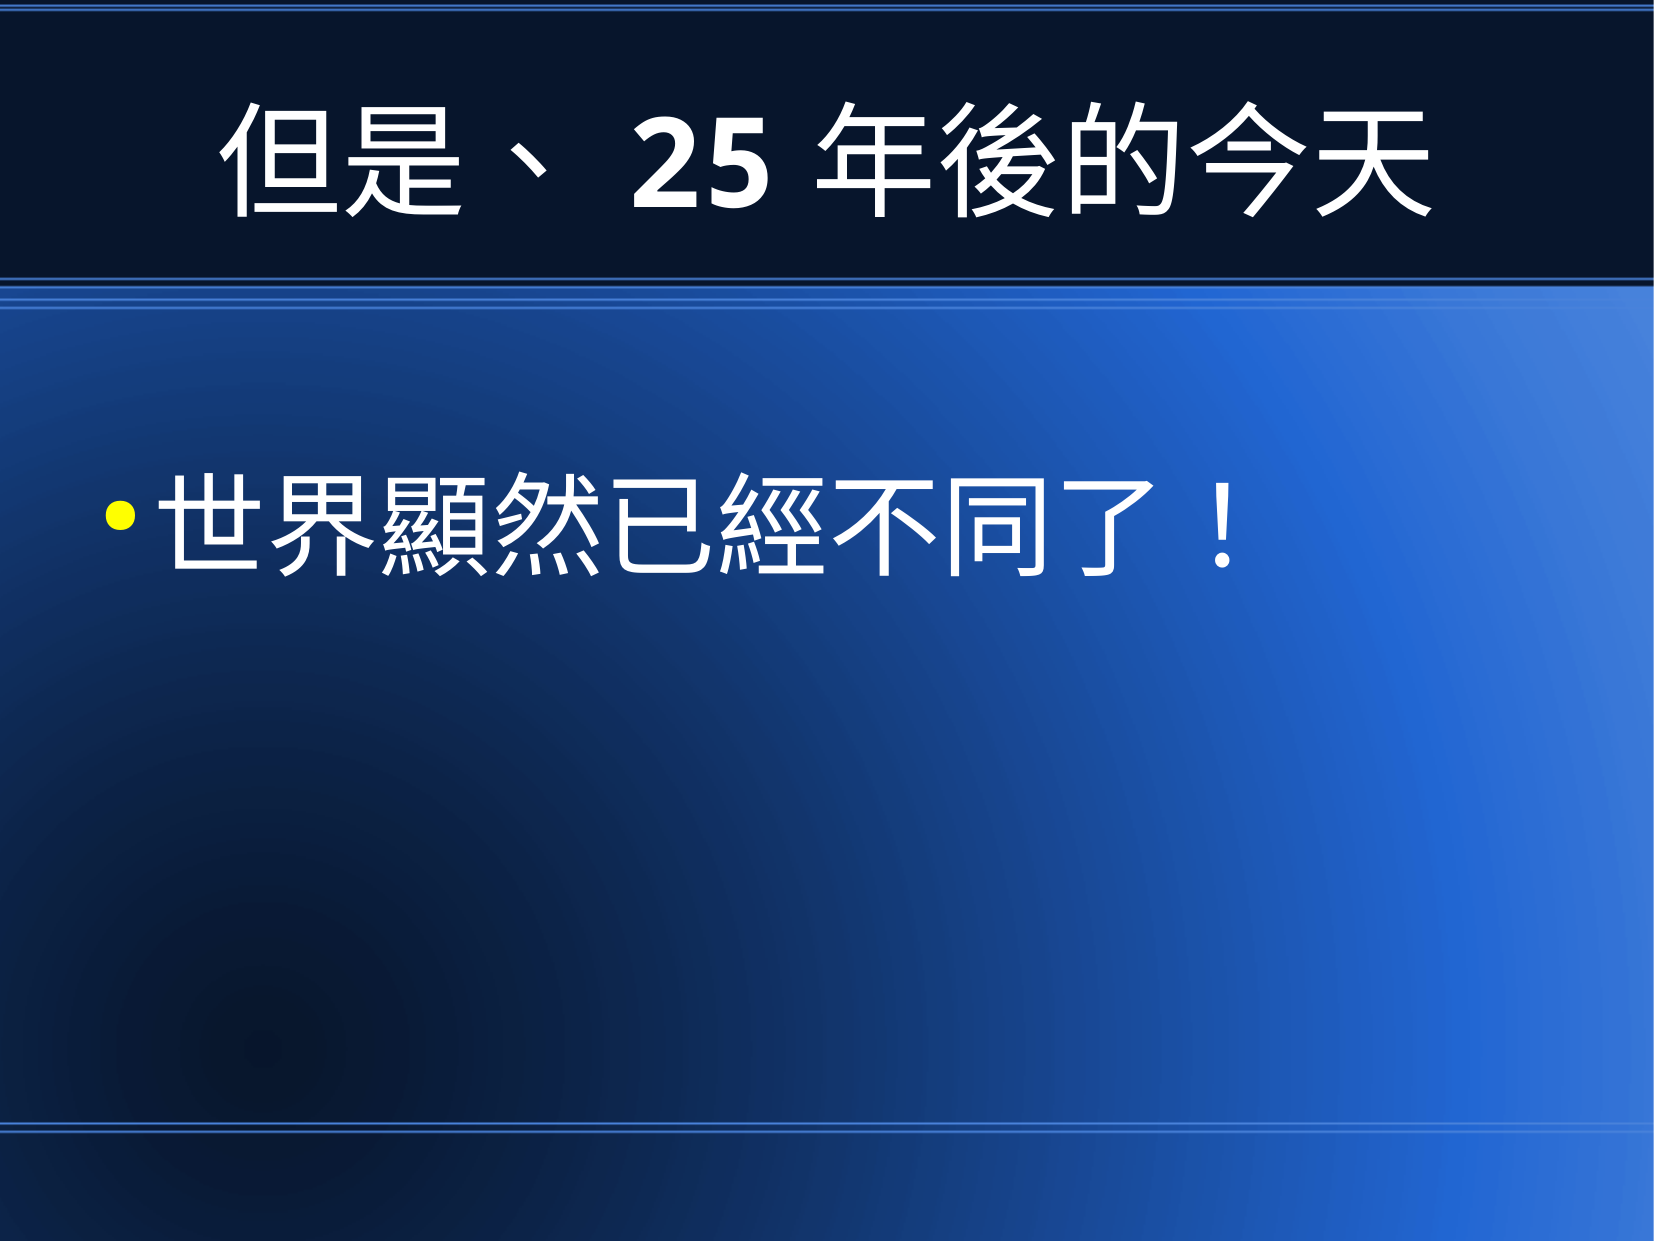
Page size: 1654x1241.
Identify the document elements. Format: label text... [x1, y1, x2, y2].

title 但是、25年後的今天 [82, 49, 1571, 257]
list 世界顯然已經不同了！ [82, 355, 1571, 1241]
picture [0, 0, 1654, 1241]
